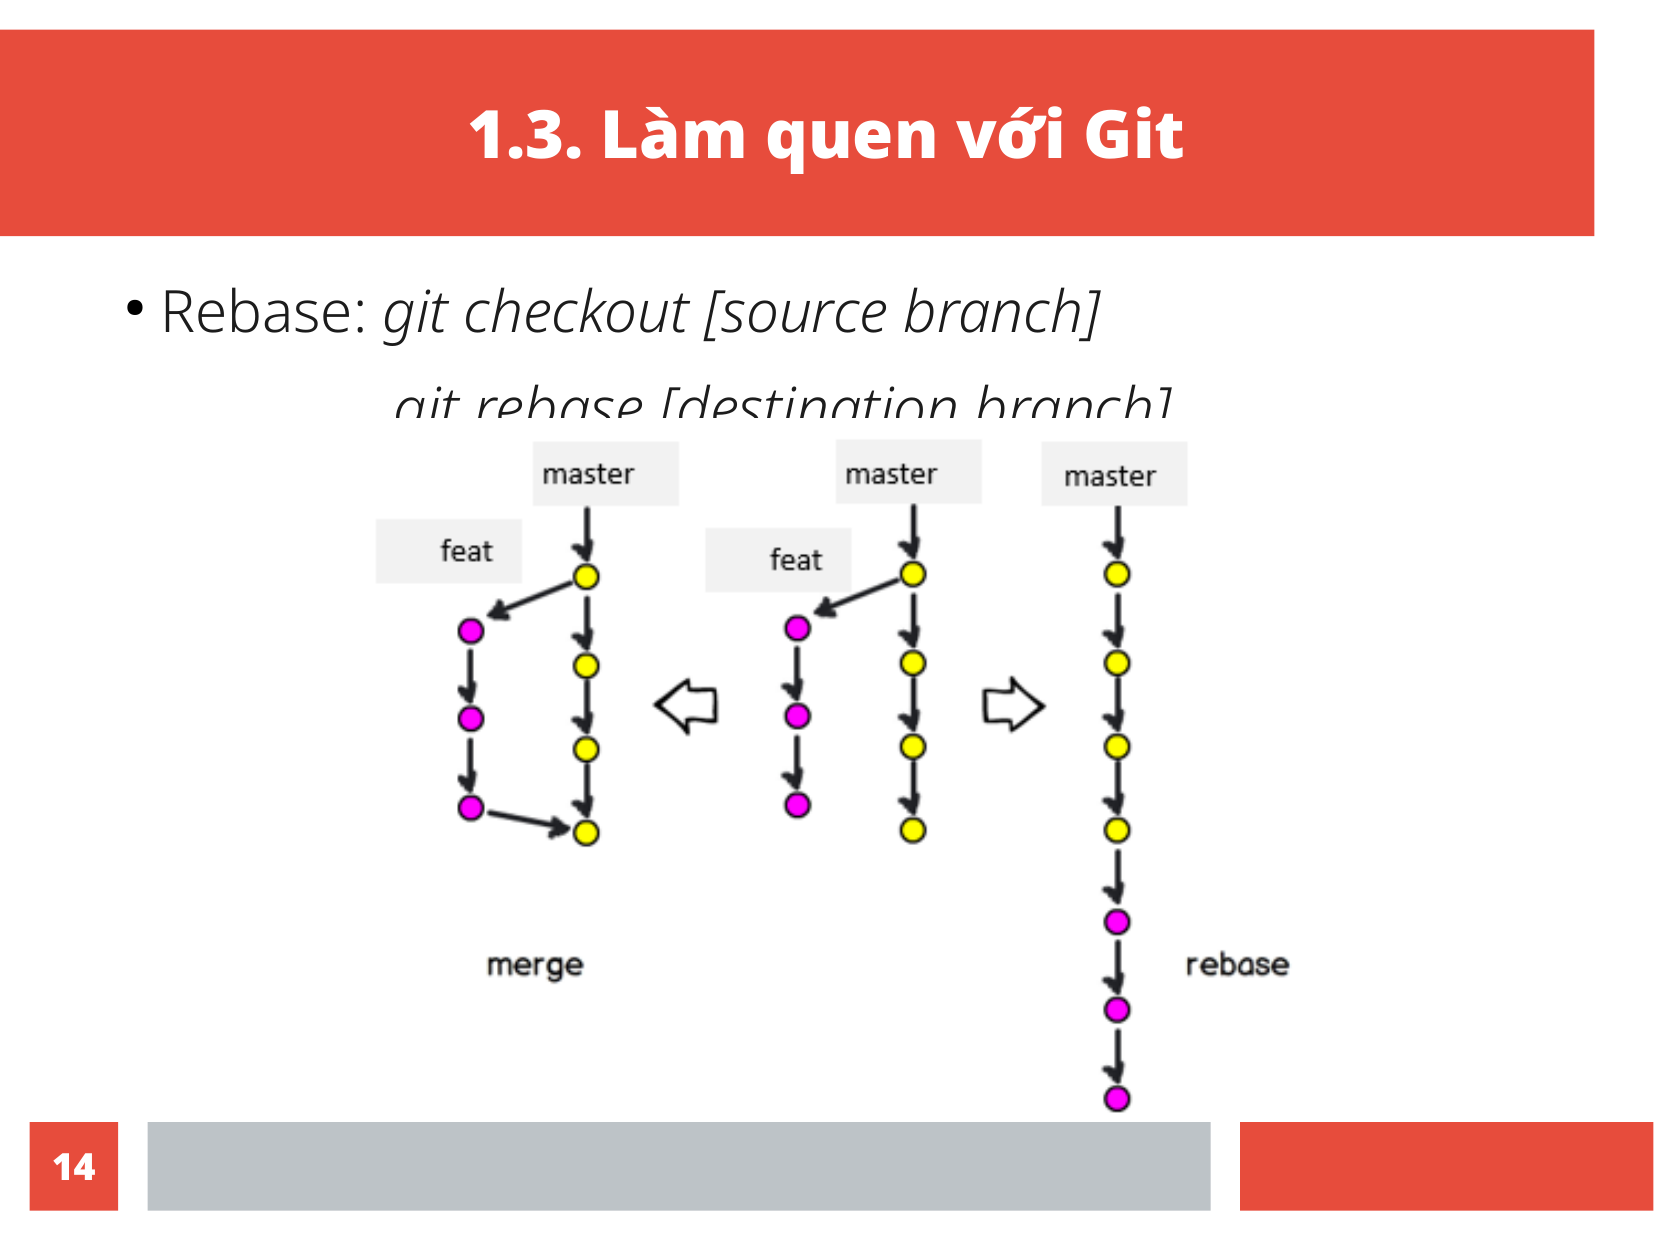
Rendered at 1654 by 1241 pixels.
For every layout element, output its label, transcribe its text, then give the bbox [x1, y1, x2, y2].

list Rebase: git checkout [source branch] git rebase [destination branch] [30, 270, 1591, 1096]
title 1.3. Làm quen với Git [59, 59, 1595, 207]
picture [297, 418, 1396, 1117]
